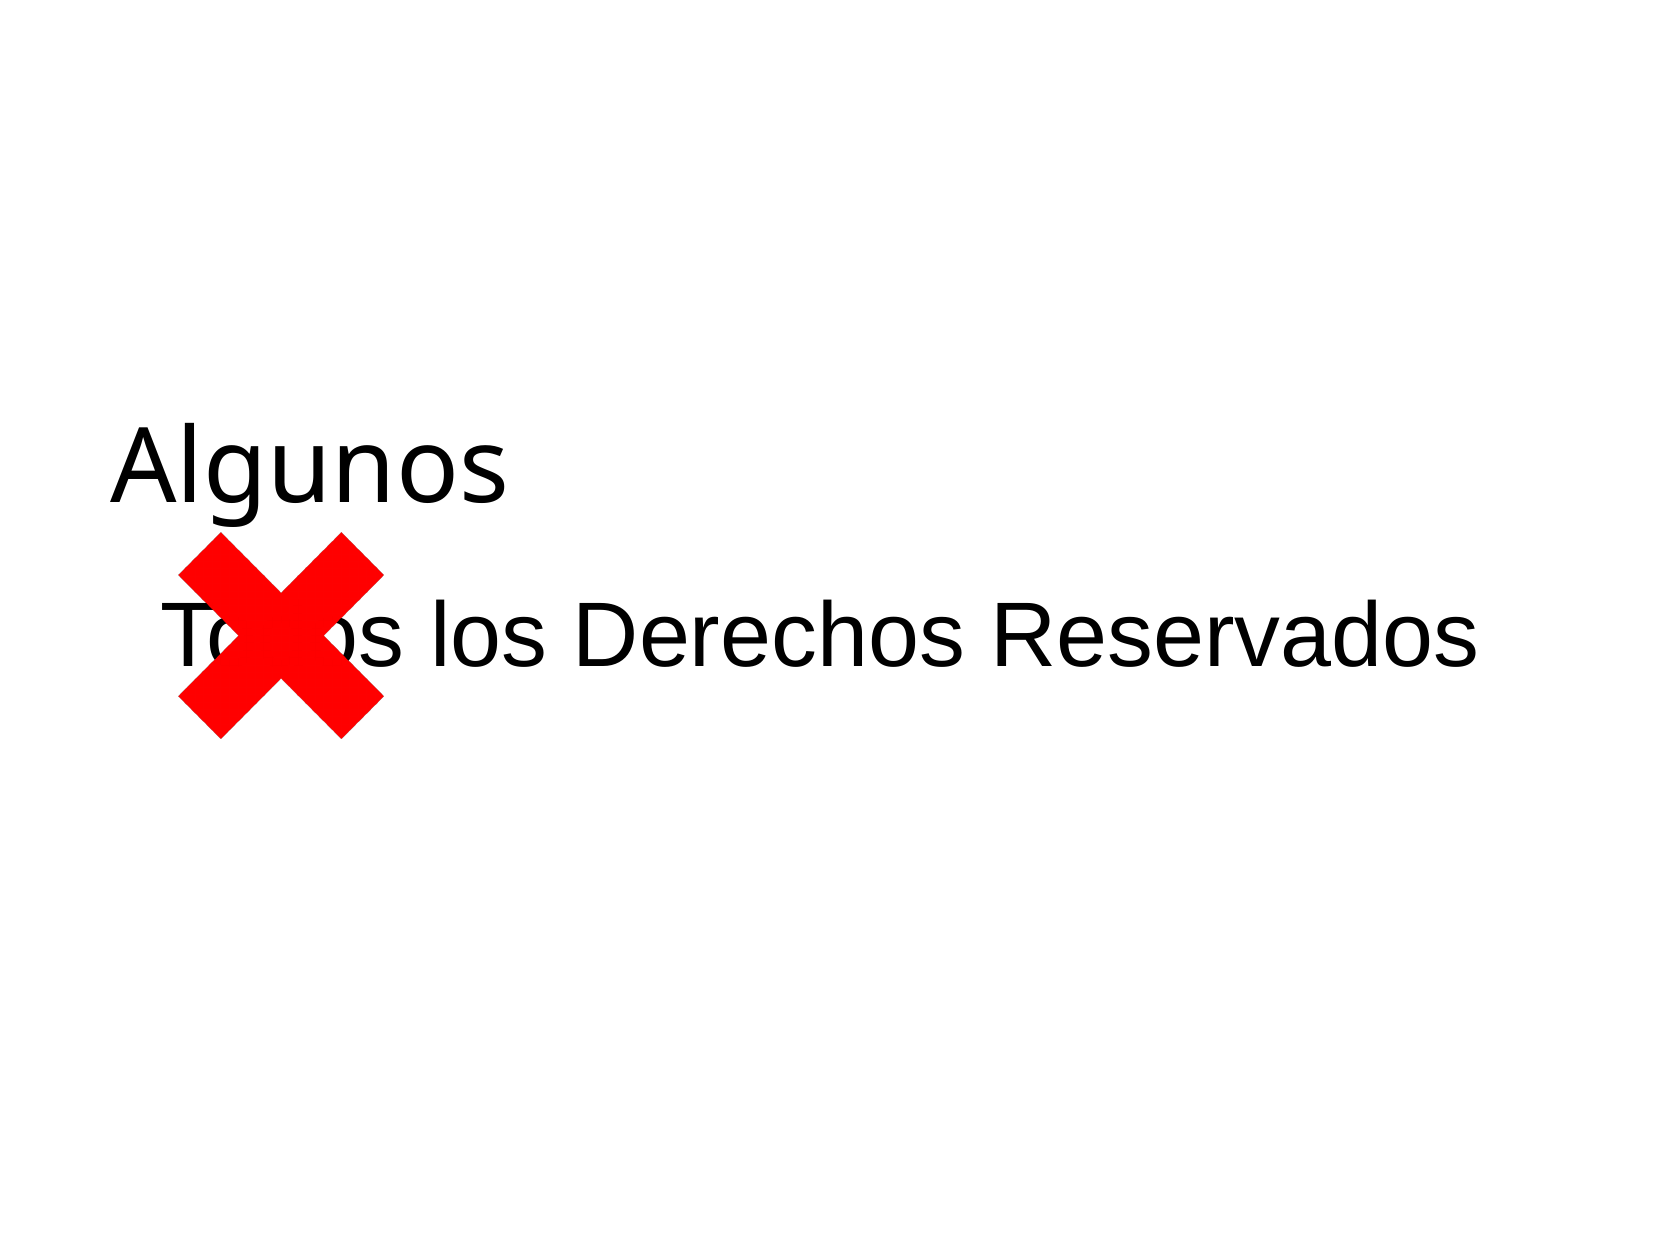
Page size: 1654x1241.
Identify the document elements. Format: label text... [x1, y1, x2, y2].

picture [178, 532, 384, 739]
title Todos los Derechos Reservados [76, 531, 1565, 739]
text_box Algunos [95, 383, 500, 520]
